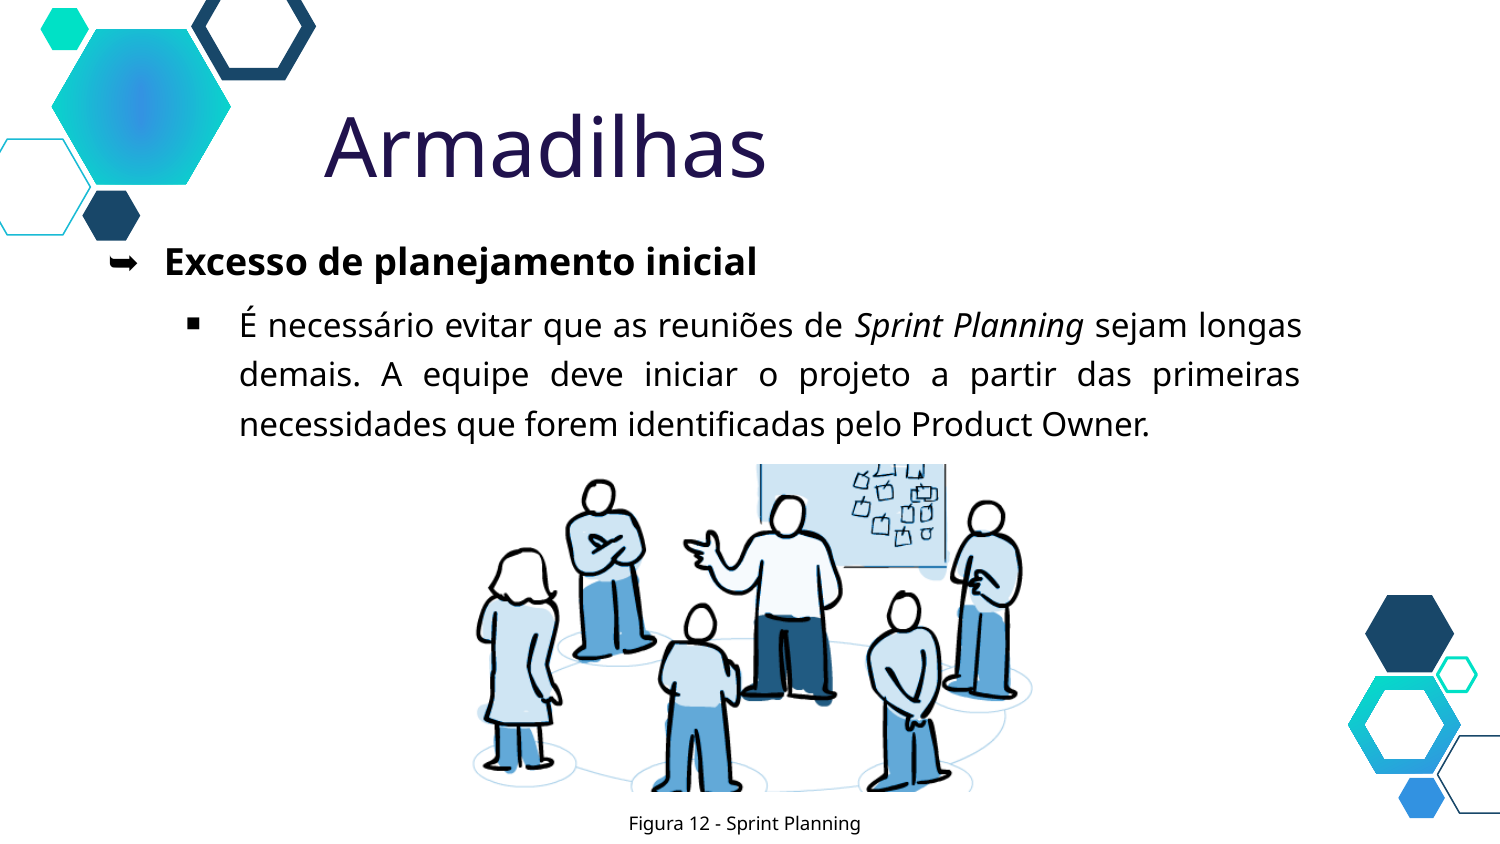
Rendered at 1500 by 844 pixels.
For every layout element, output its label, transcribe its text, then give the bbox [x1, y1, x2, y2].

picture [446, 464, 1054, 792]
text_box Figura 12 - Sprint Planning [613, 797, 887, 835]
list Excesso de planejamento inicial É necessário evitar que as reuniões de Sprint Planning sejam longas demais. A equipe deve iniciar o projeto a partir das primeiras necessidades que forem identificadas pelo Product Owner. [74, 212, 1318, 750]
title Armadilhas [309, 103, 1121, 209]
